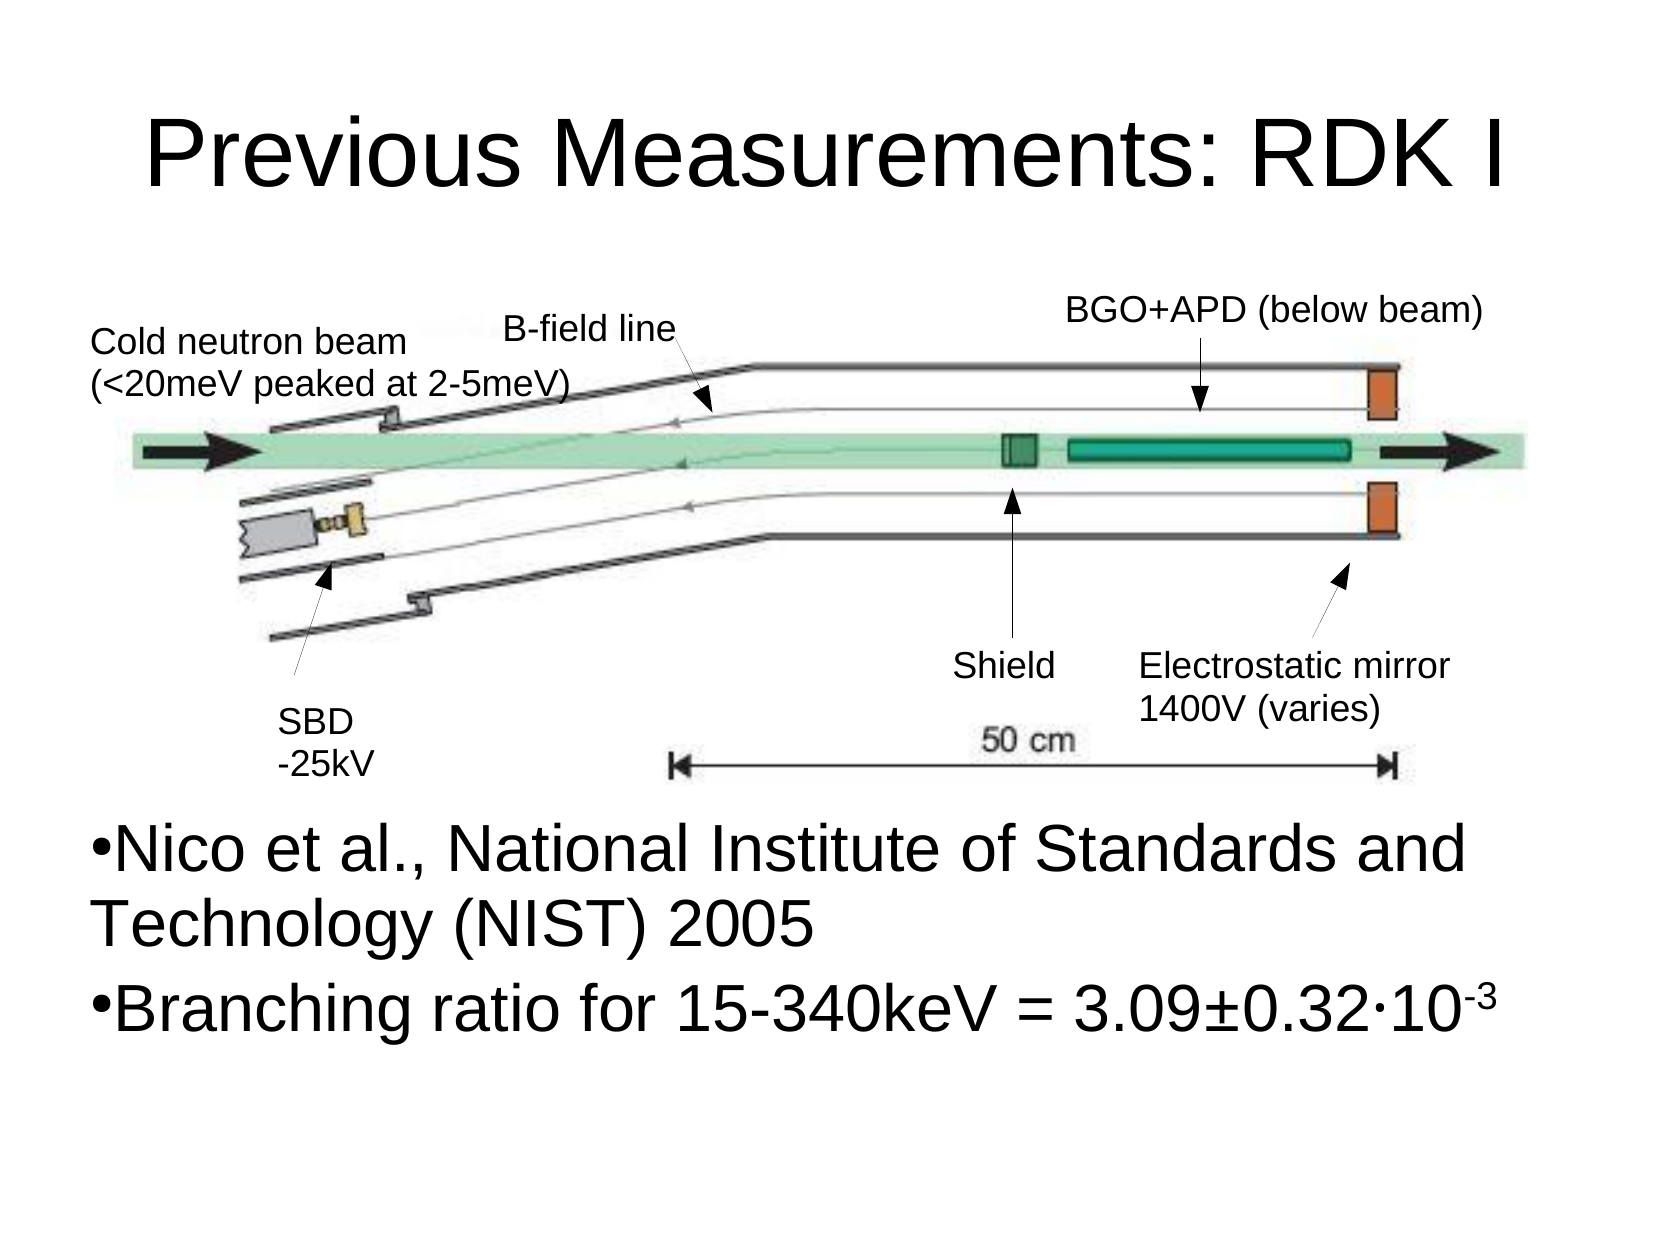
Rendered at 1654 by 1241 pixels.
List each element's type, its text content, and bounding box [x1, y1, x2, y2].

text_box SBD -25kV [262, 693, 390, 793]
text_box BGO+APD (below beam) [1050, 280, 1499, 338]
title Previous Measurements: RDK I [82, 49, 1571, 257]
text_box Nico et al., National Institute of Standards and Technology (NIST) 2005 Branching ratio for 15-340keV = 3.09±0.32·10-3 [75, 803, 1538, 1057]
text_box Shield [937, 637, 1126, 695]
text_box Cold neutron beam (<20meV peaked at 2-5meV) [75, 313, 587, 413]
text_box B-field line [487, 300, 692, 357]
text_box Electrostatic mirror 1400V (varies) [1123, 637, 1537, 737]
picture [75, 256, 1528, 788]
